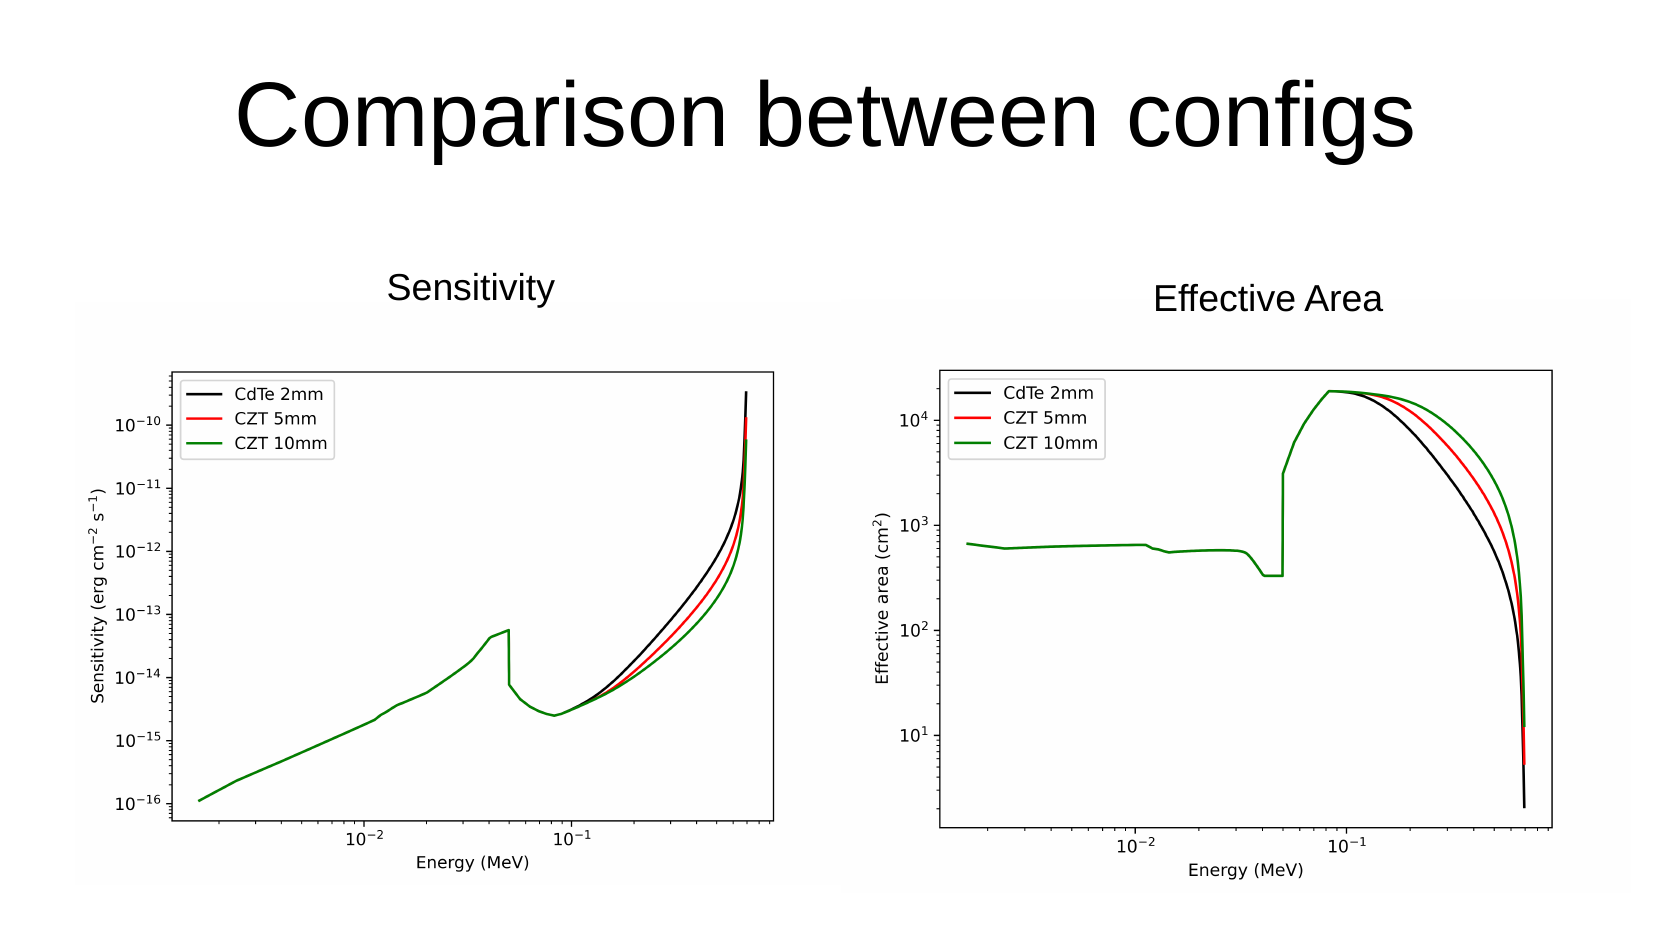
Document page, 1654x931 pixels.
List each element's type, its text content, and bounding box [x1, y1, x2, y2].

text_box Sensitivity [371, 259, 888, 331]
title Comparison between configs [82, 37, 1571, 193]
text_box Effective Area [1138, 269, 1654, 341]
picture [75, 299, 1631, 893]
